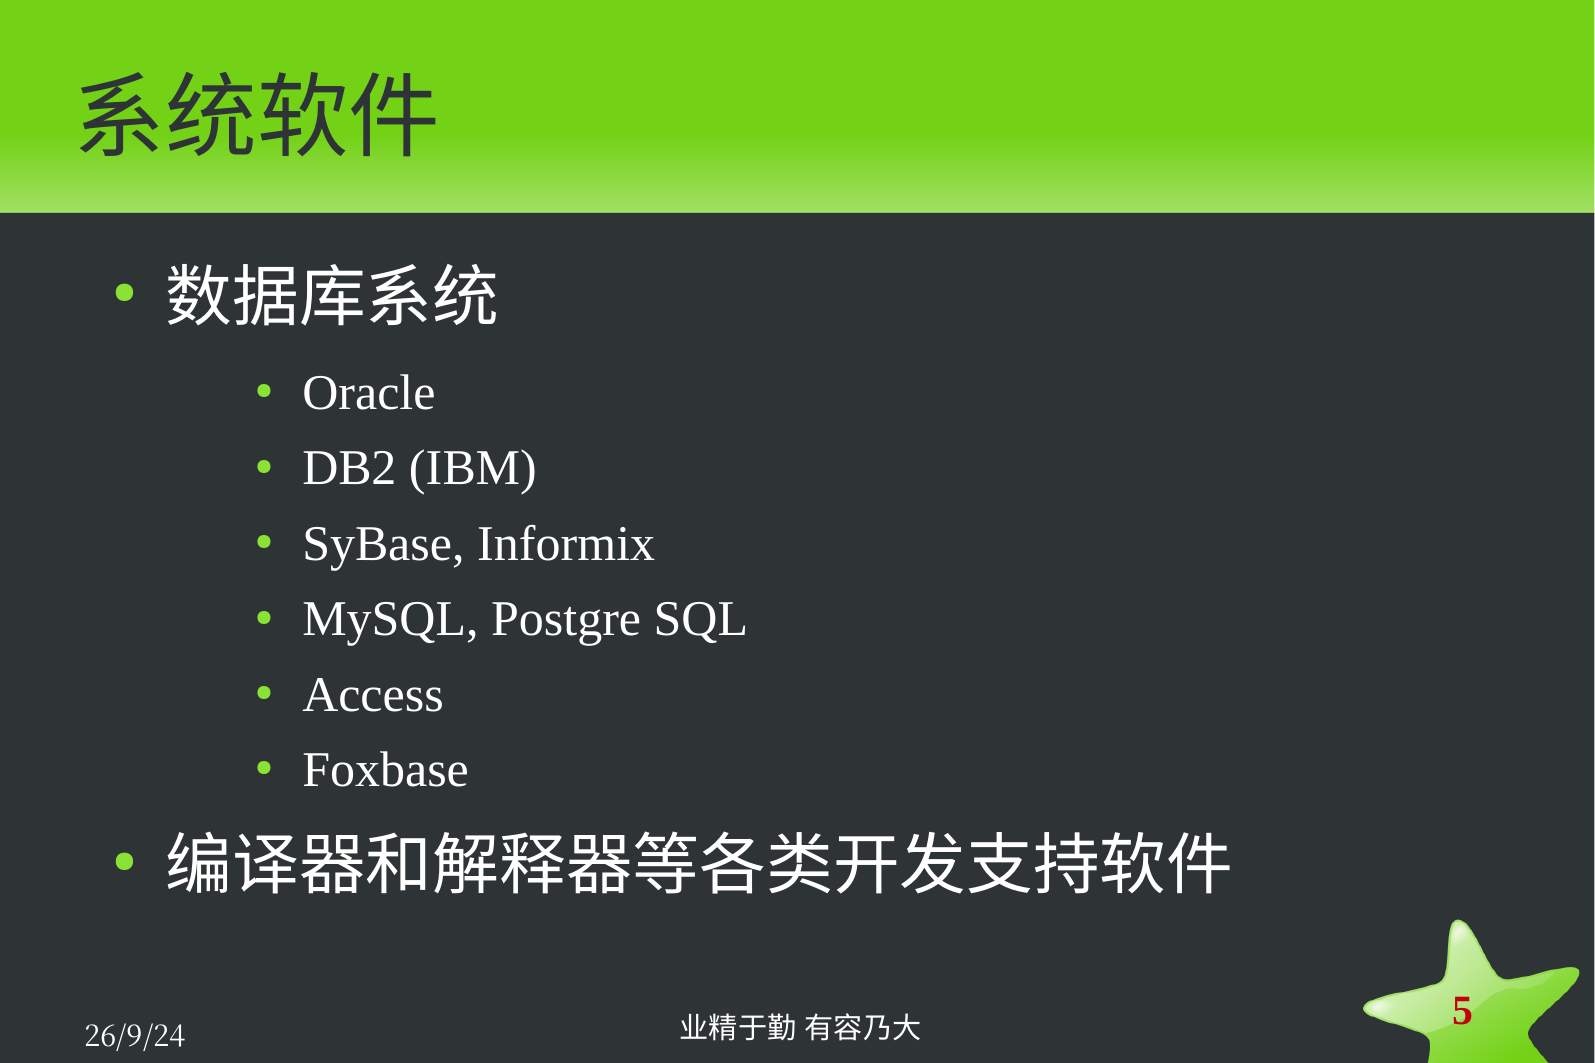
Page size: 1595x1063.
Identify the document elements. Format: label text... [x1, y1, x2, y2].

title 系统软件 [74, 25, 1510, 203]
list 数据库系统 Oracle DB2 (IBM) SyBase, Informix MySQL, Postgre SQL Access Foxbase 编译器和解释器等各类开发支持软件 [79, 248, 1515, 951]
picture [0, 0, 1595, 1063]
